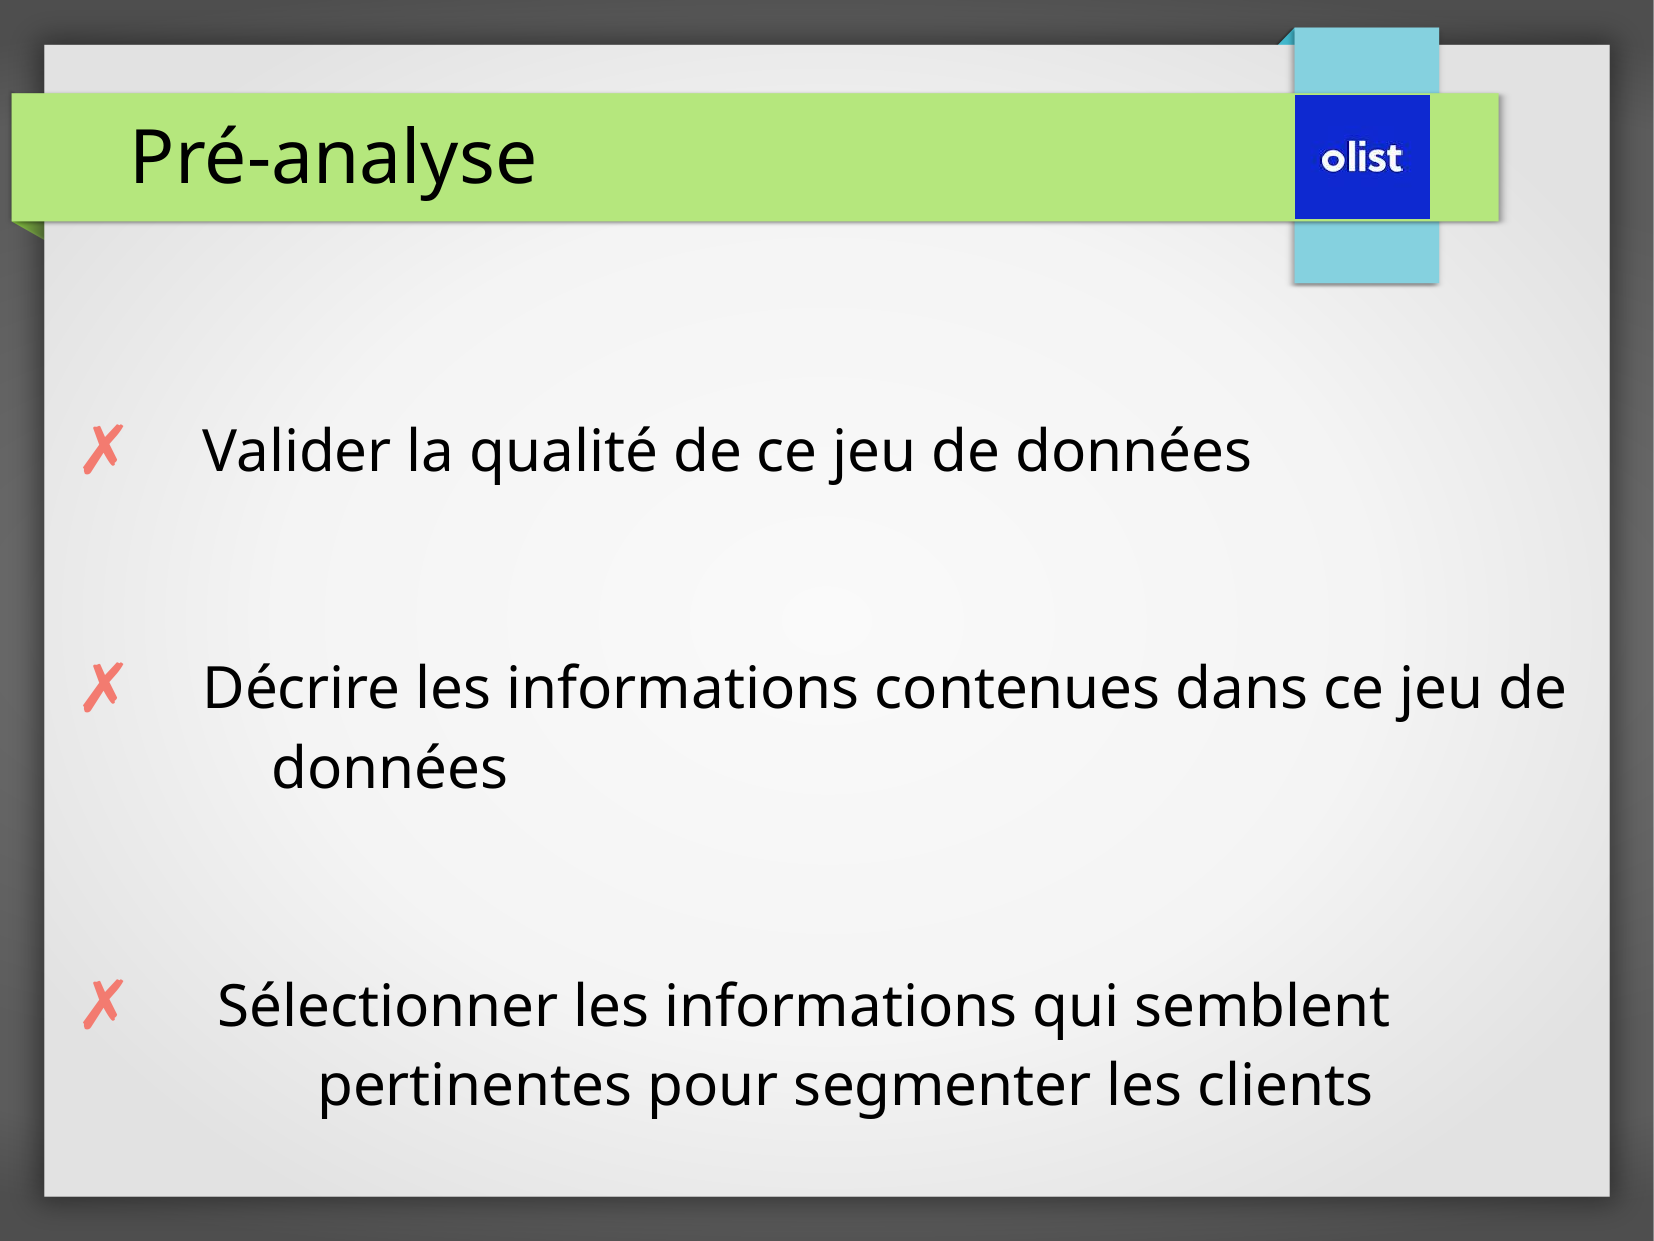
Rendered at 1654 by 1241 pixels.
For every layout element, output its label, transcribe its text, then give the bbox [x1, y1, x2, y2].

title Pré-analyse [129, 95, 1295, 214]
picture [0, 0, 1654, 1241]
text_box Valider la qualité de ce jeu de données Décrire les informations contenues dans ce jeu de données Sélectionner les informations qui semblent pertinentes pour segmenter les clients [69, 401, 1583, 1031]
